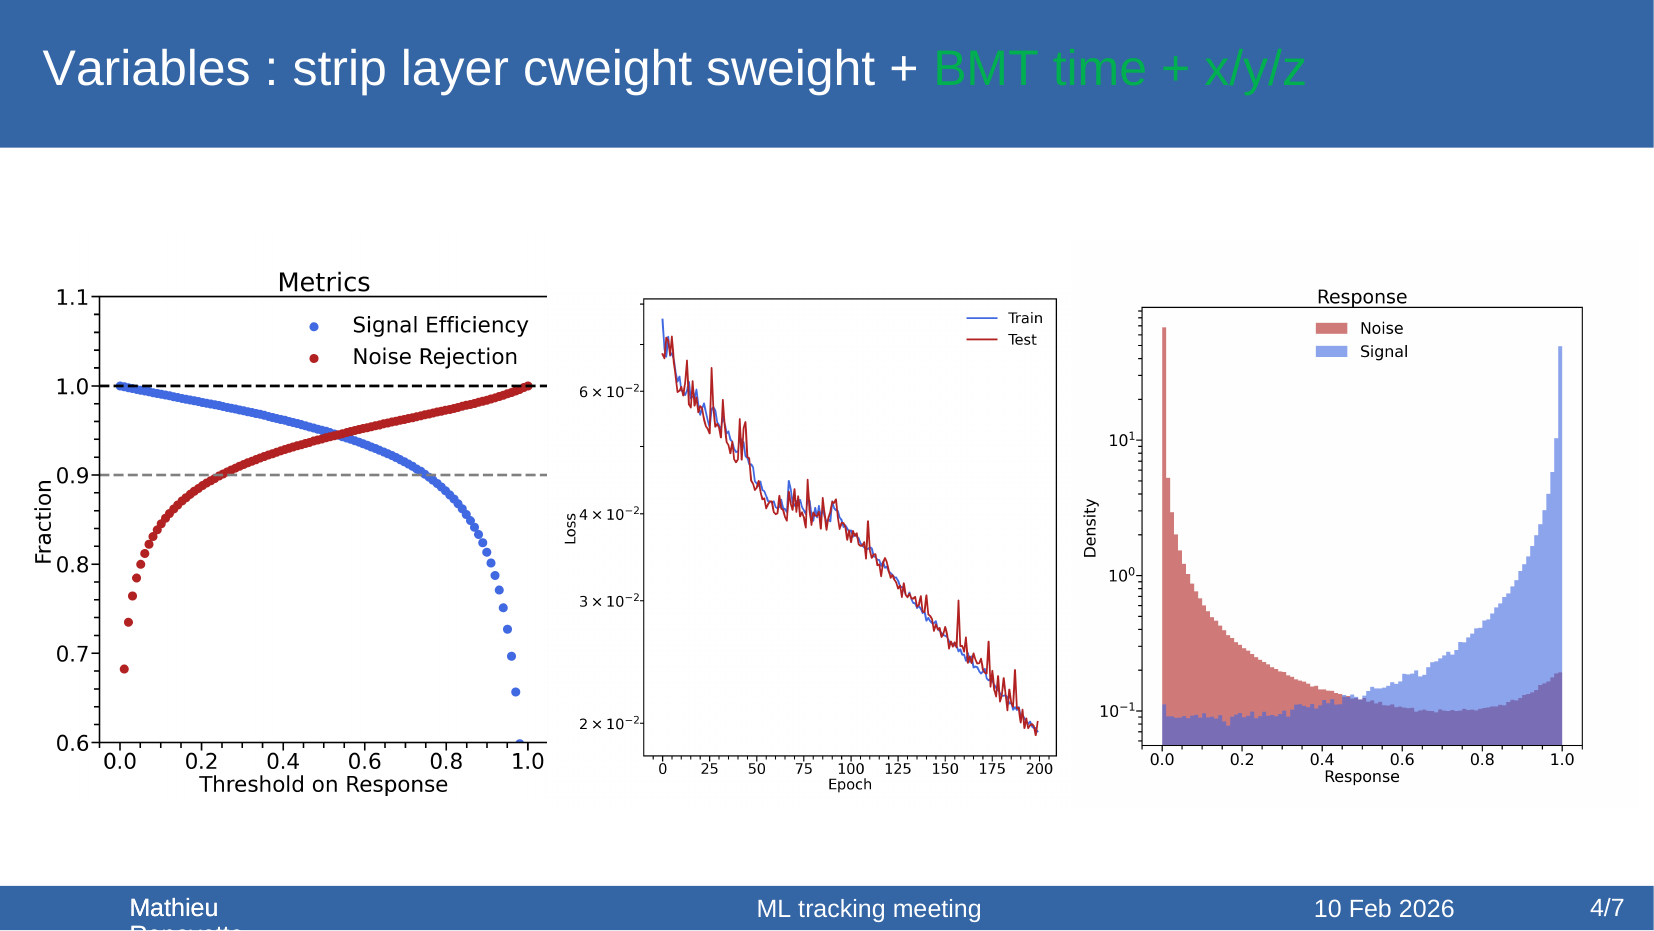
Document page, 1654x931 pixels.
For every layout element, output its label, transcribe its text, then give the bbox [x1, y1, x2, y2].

text_box Mathieu Ronayette [114, 885, 355, 929]
text_box 4/7 [1575, 885, 1654, 930]
text_box [226, 885, 1654, 931]
text_box ML tracking meeting [734, 887, 1010, 931]
text_box Variables : strip layer cweight sweight + BMT time + x/y/z [27, 32, 1536, 106]
picture [27, 227, 1639, 808]
text_box 10 Feb 2026 [1299, 887, 1536, 931]
text_box [0, 885, 131, 931]
text_box [0, 0, 1654, 148]
